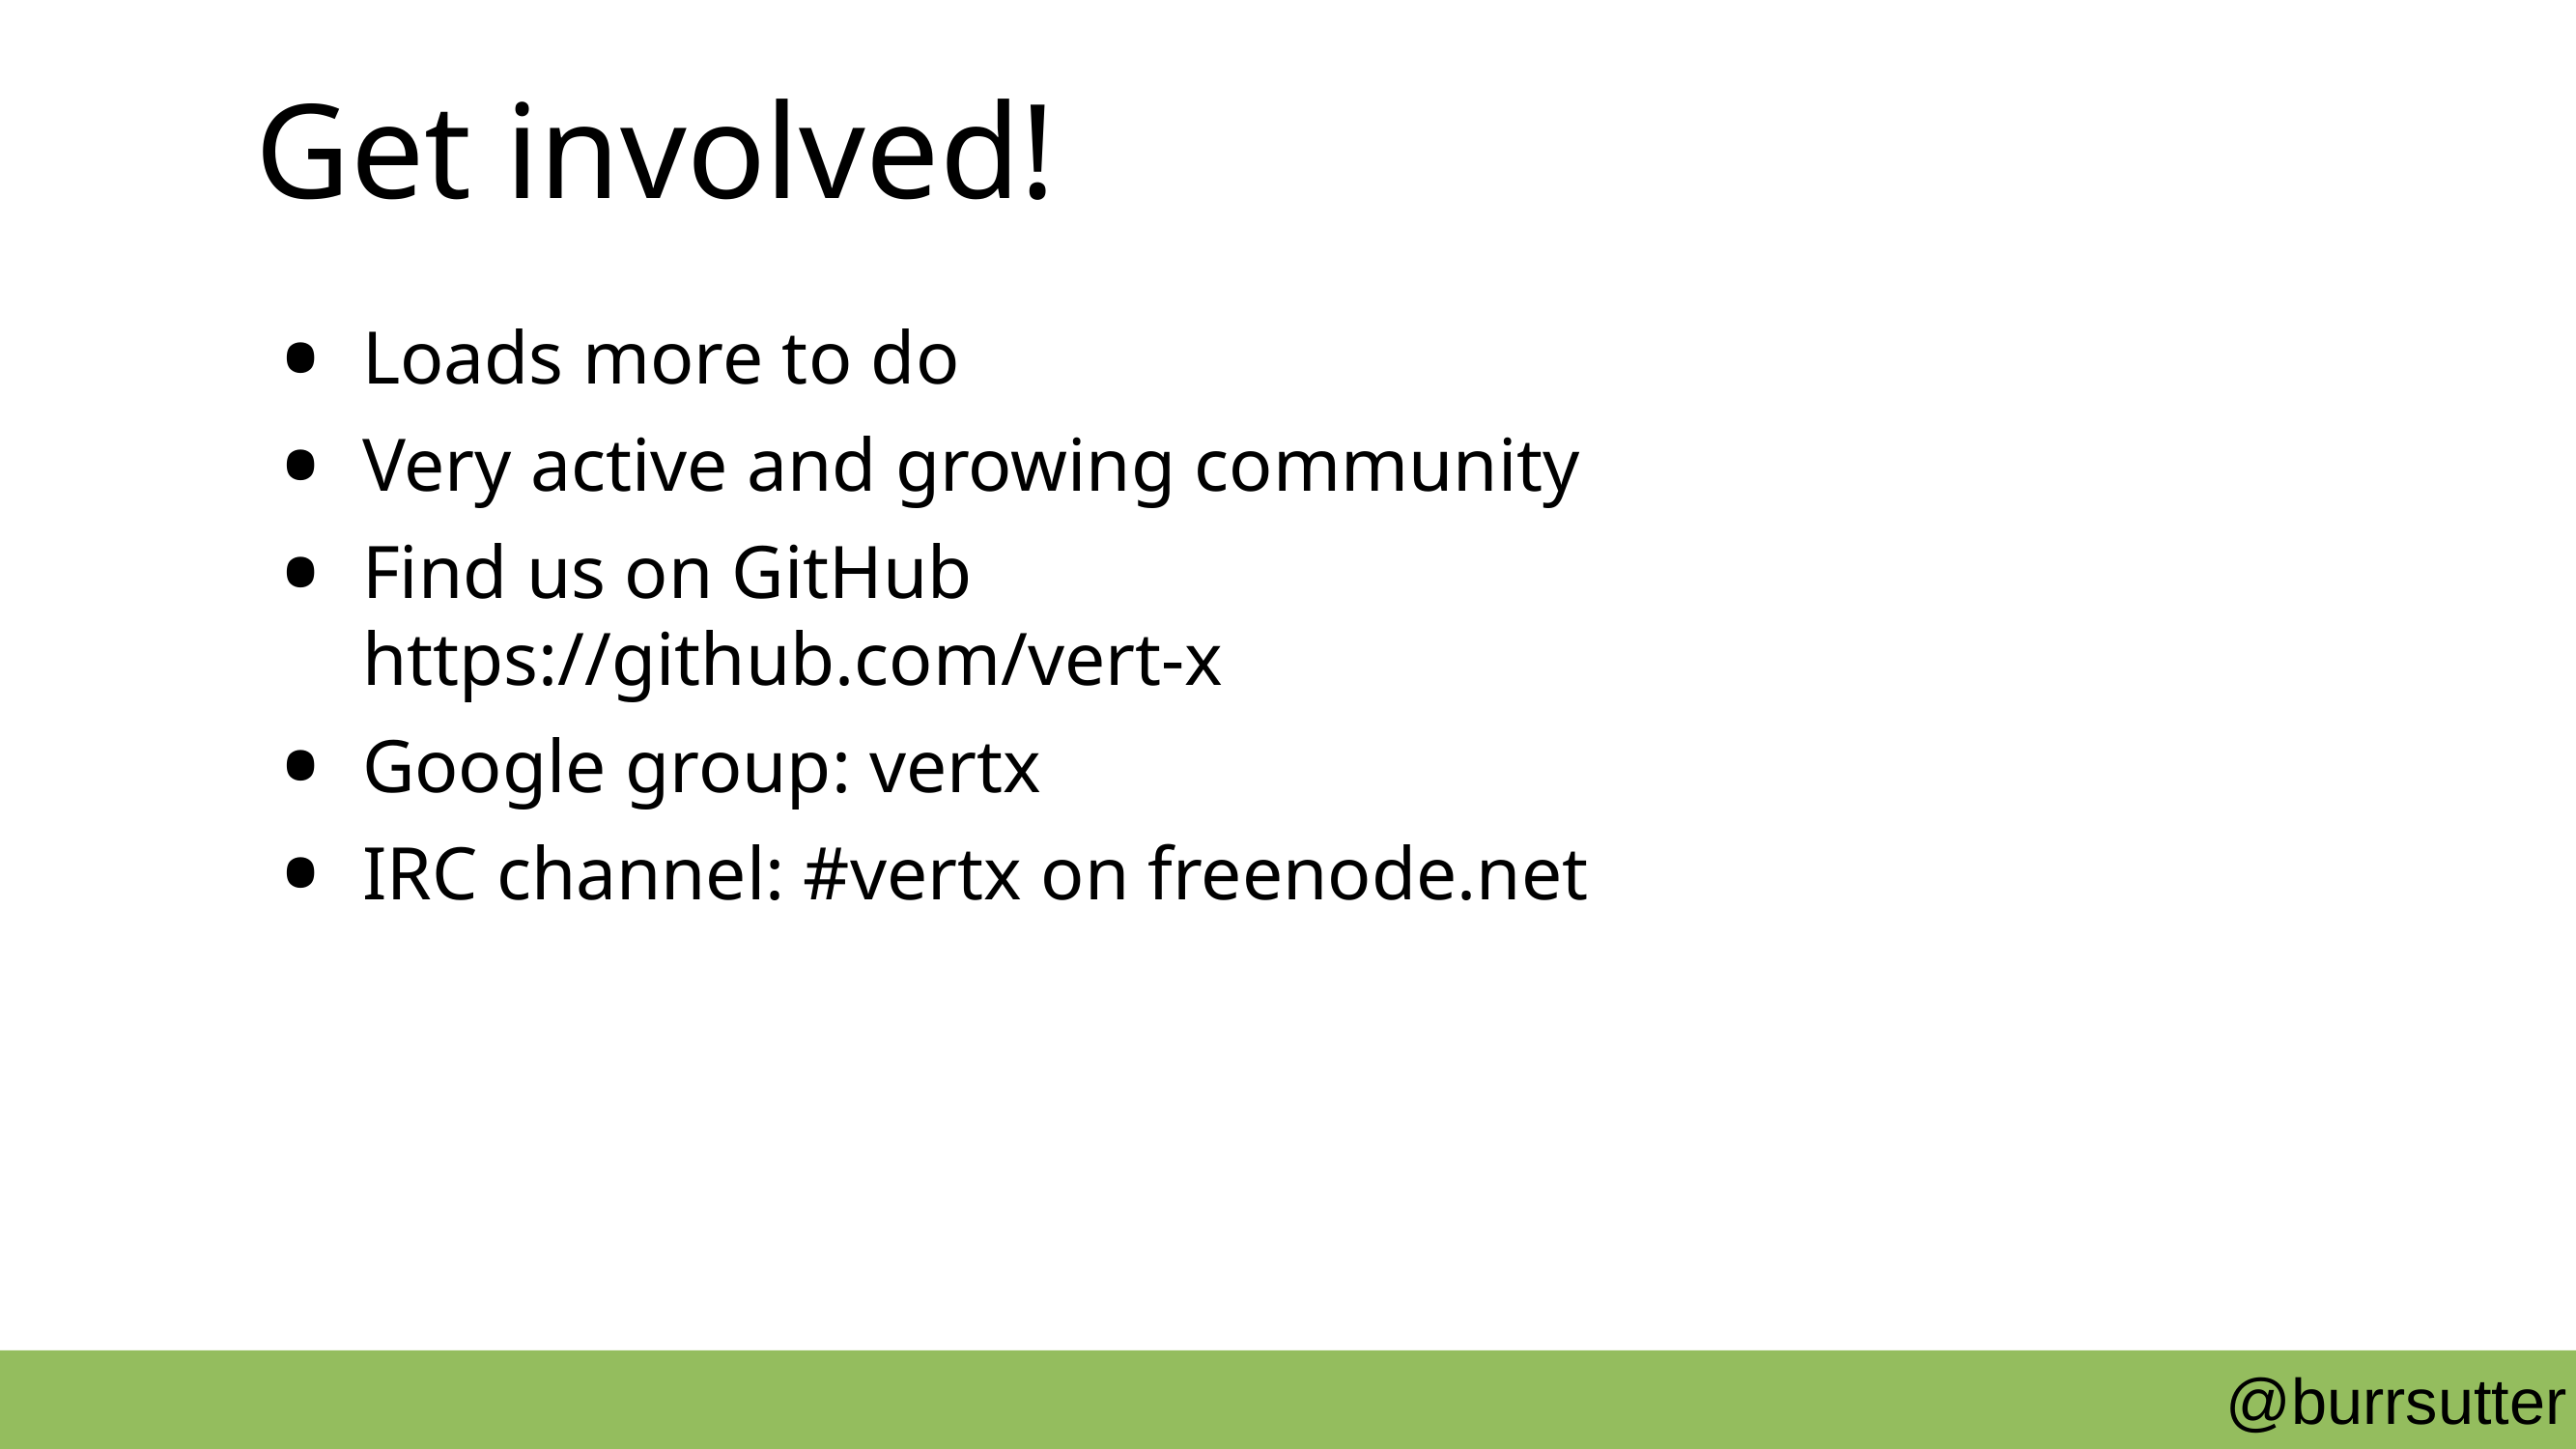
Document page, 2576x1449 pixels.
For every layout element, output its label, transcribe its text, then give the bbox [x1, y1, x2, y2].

title Get involved! [247, 18, 2522, 273]
list Loads more to do Very active and growing community Find us on GitHub https://github.com/vert-x Google group: vertx IRC channel: #vertx on freenode.net [251, 311, 2526, 1333]
